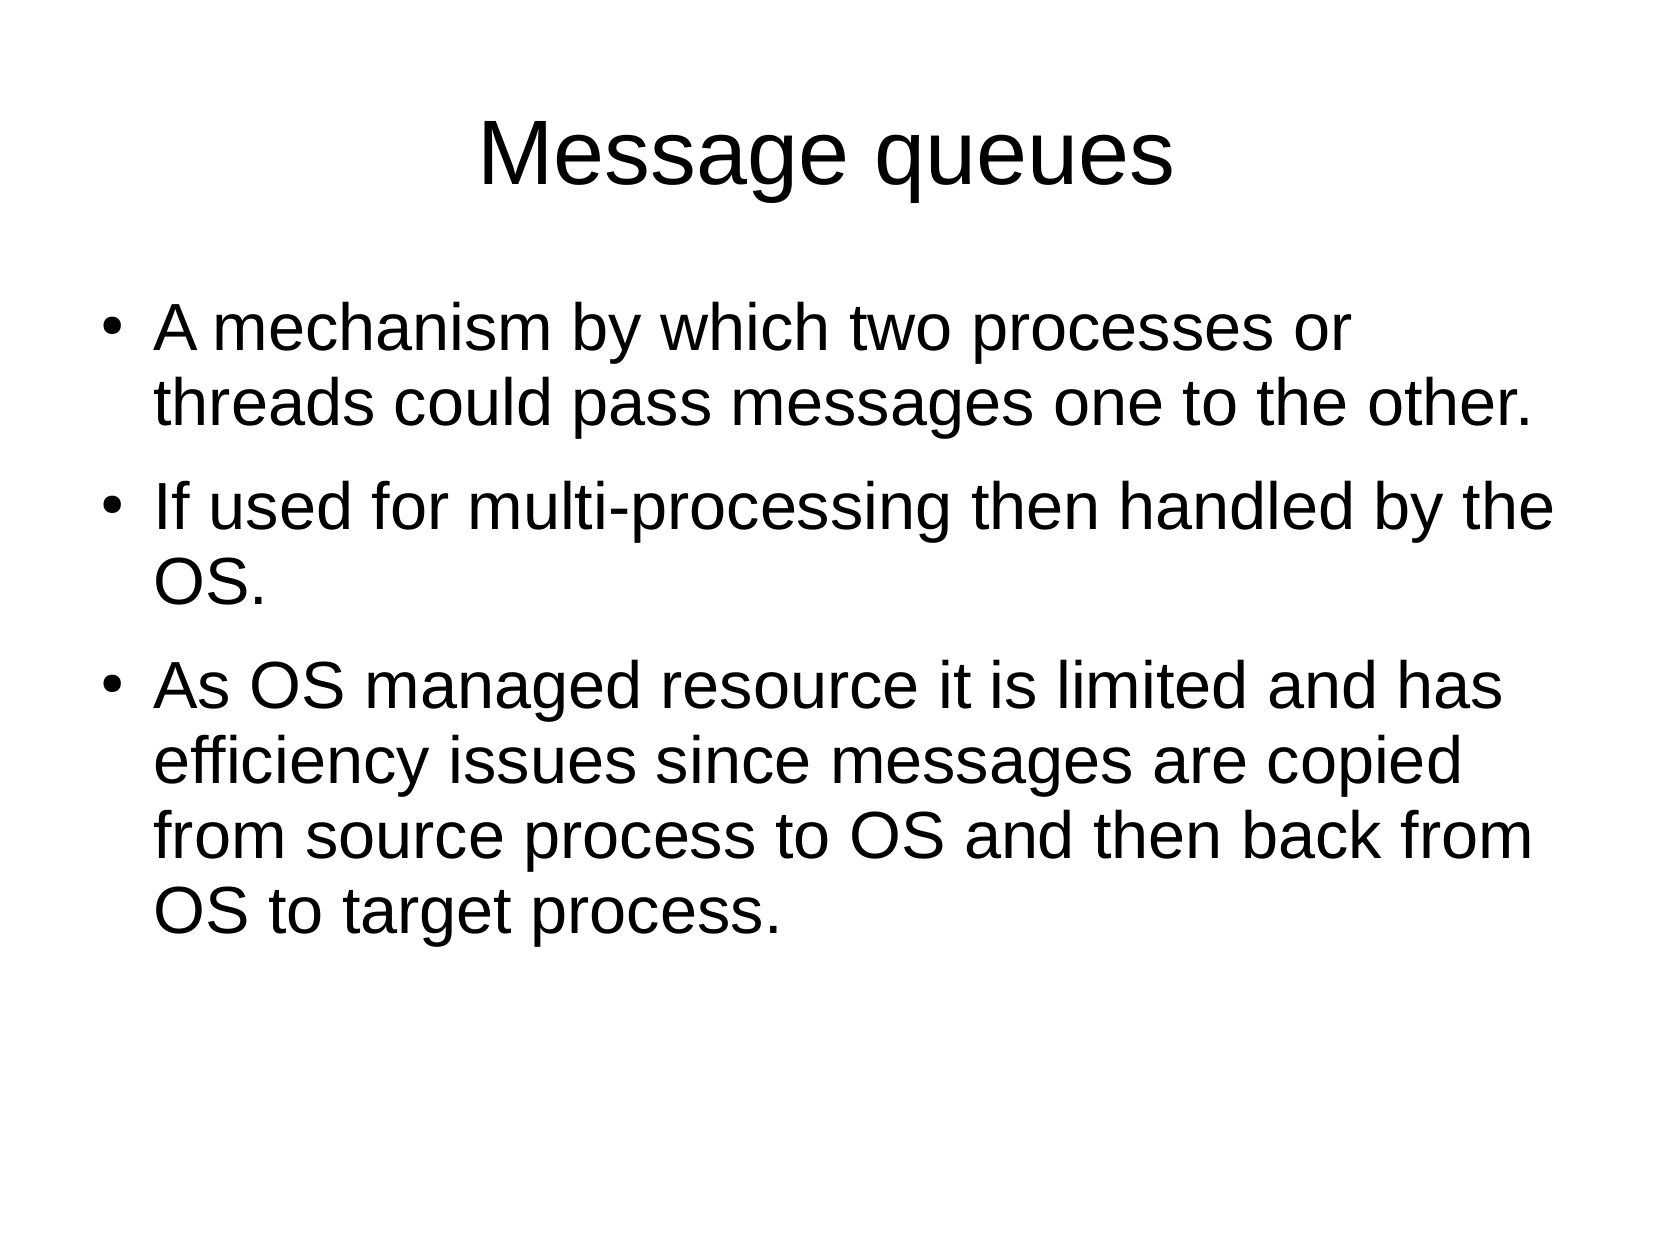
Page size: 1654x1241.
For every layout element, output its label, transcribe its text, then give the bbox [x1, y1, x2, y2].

title Message queues [82, 49, 1571, 257]
list A mechanism by which two processes or threads could pass messages one to the other. If used for multi-processing then handled by the OS. As OS managed resource it is limited and has efficiency issues since messages are copied from source process to OS and then back from OS to target process. [82, 290, 1571, 1109]
